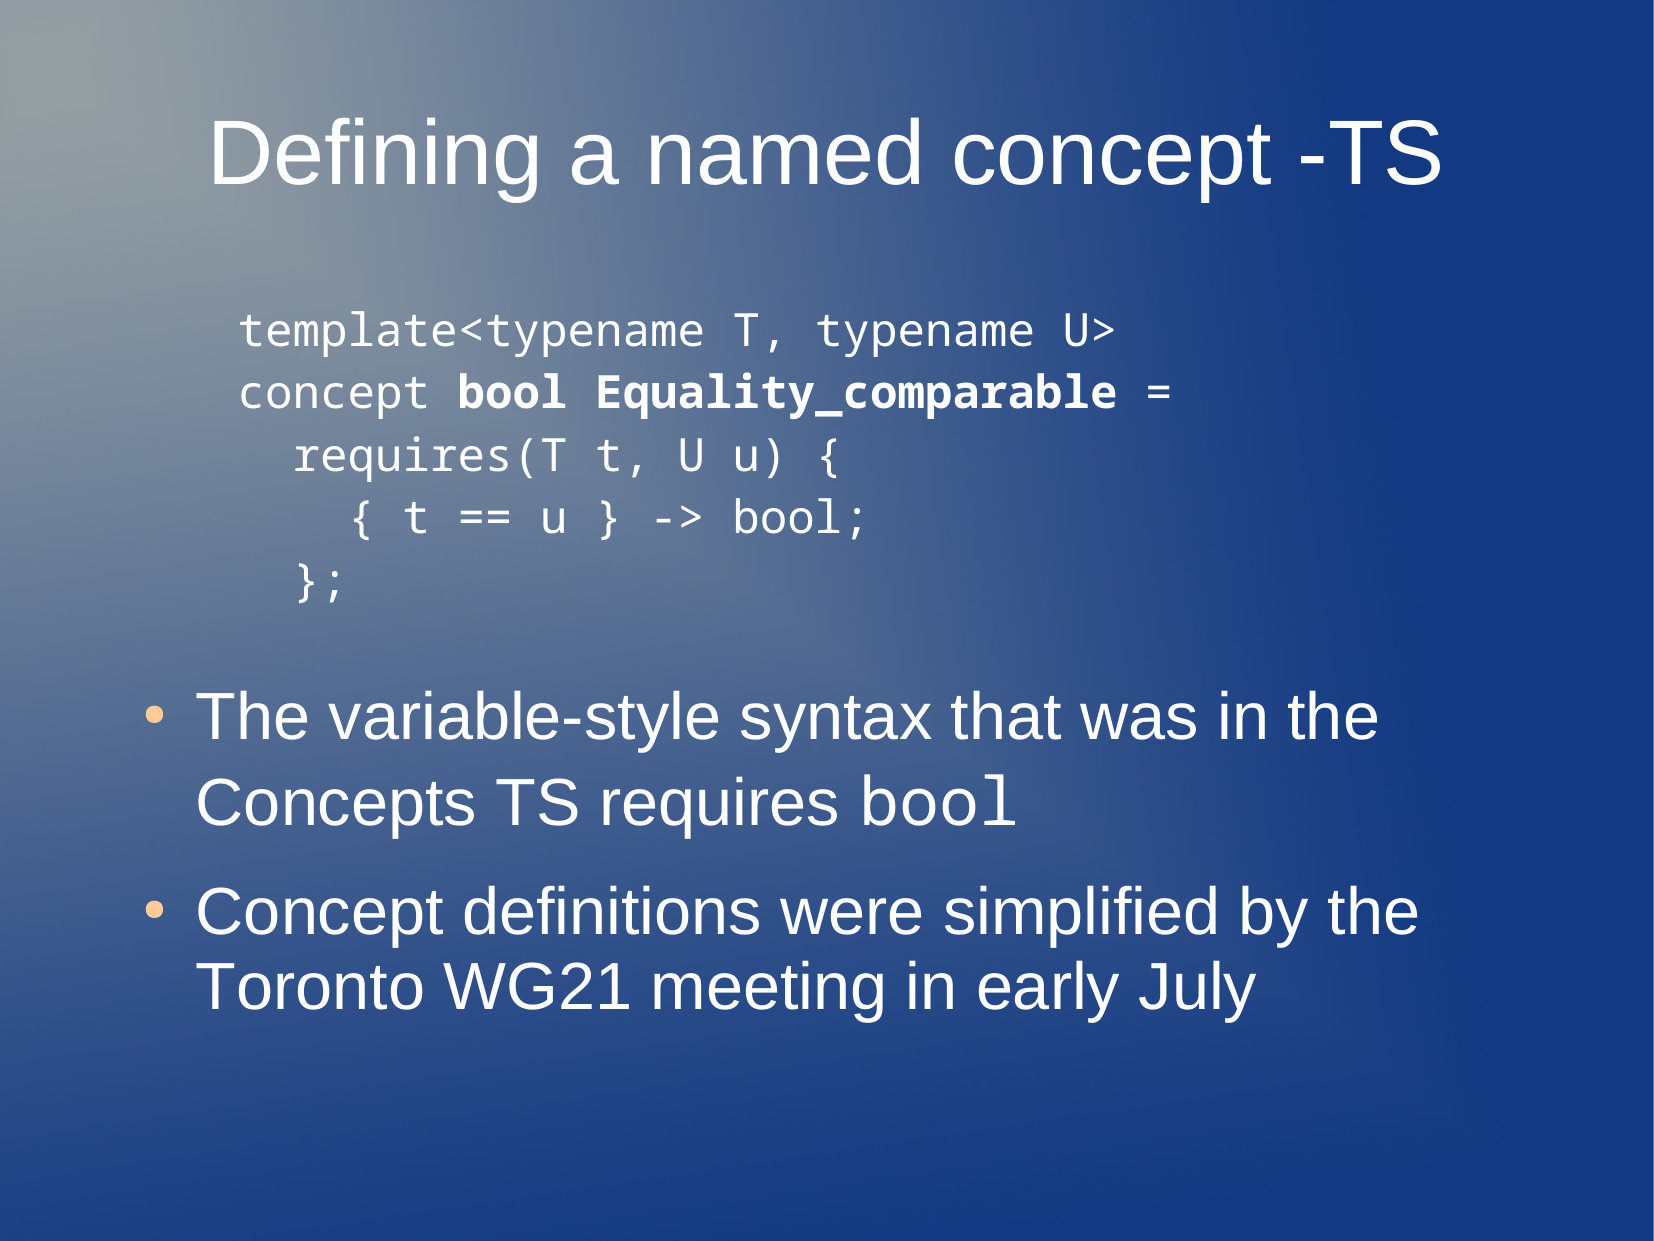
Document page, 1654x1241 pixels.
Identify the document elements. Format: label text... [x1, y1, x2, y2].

text_box template<typename T, typename U> concept bool Equality_comparable = requires(T t, U u) { { t == u } -> bool; }; [206, 289, 1162, 680]
picture [0, 0, 1654, 1241]
title Defining a named concept -TS [82, 49, 1571, 257]
list The variable-style syntax that was in the Concepts TS requires bool Concept definitions were simplified by the Toronto WG21 meeting in early July [124, 679, 1506, 1126]
